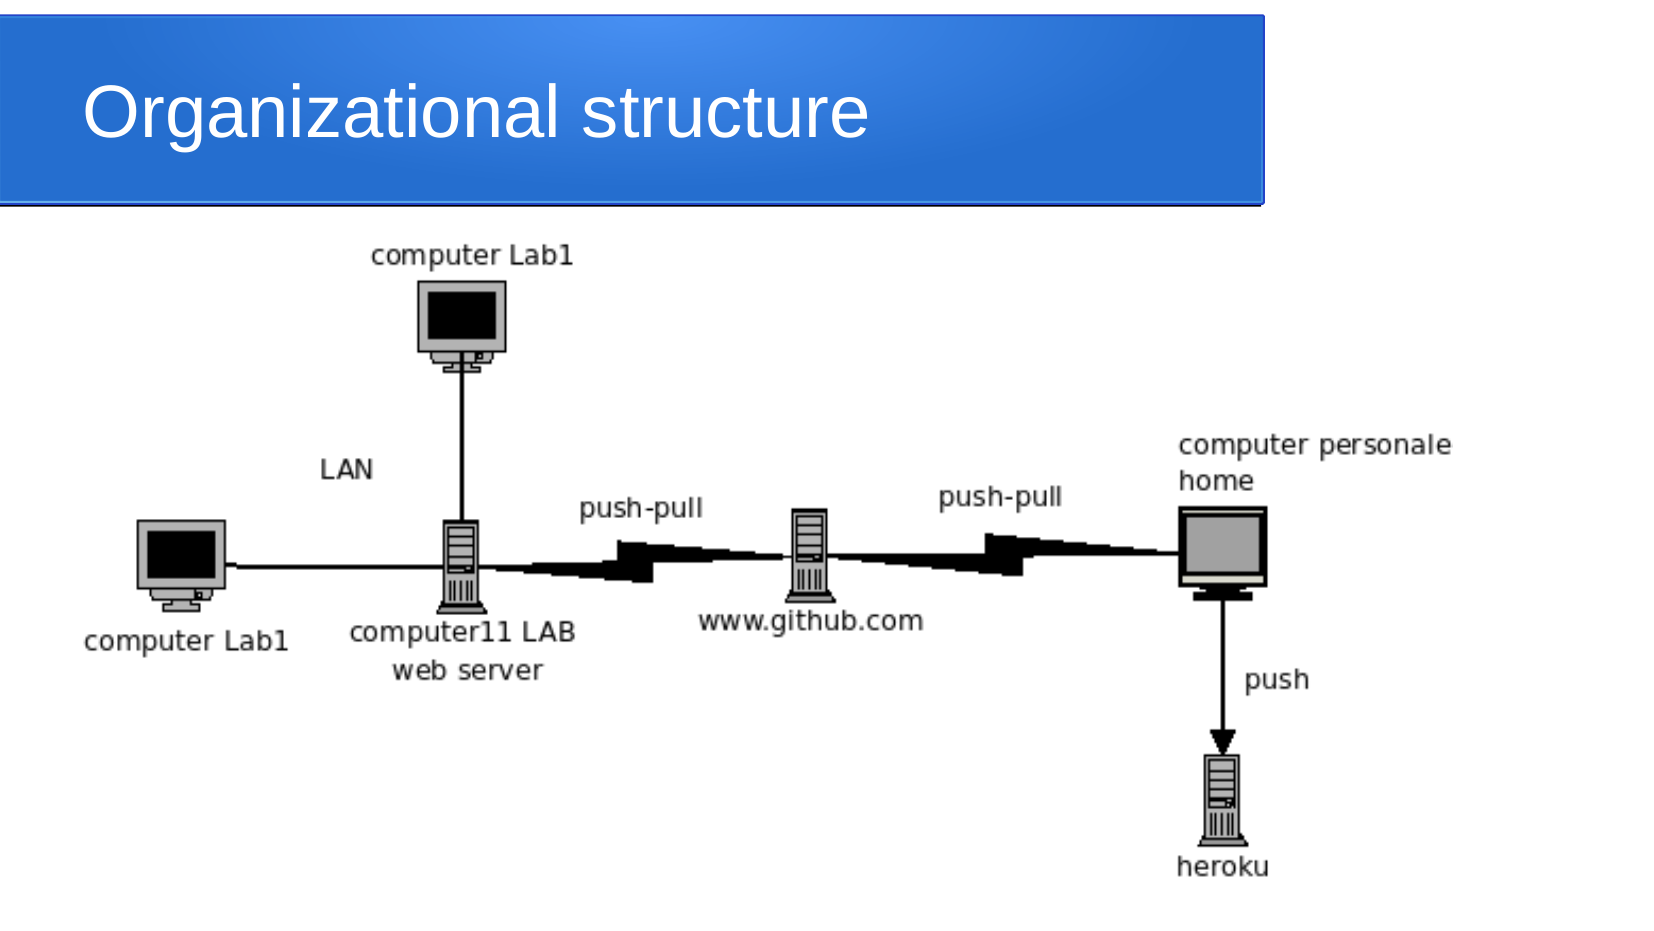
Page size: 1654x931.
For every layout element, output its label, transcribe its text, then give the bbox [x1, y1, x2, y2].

picture [82, 236, 1453, 888]
title Organizational structure [82, 35, 1235, 189]
